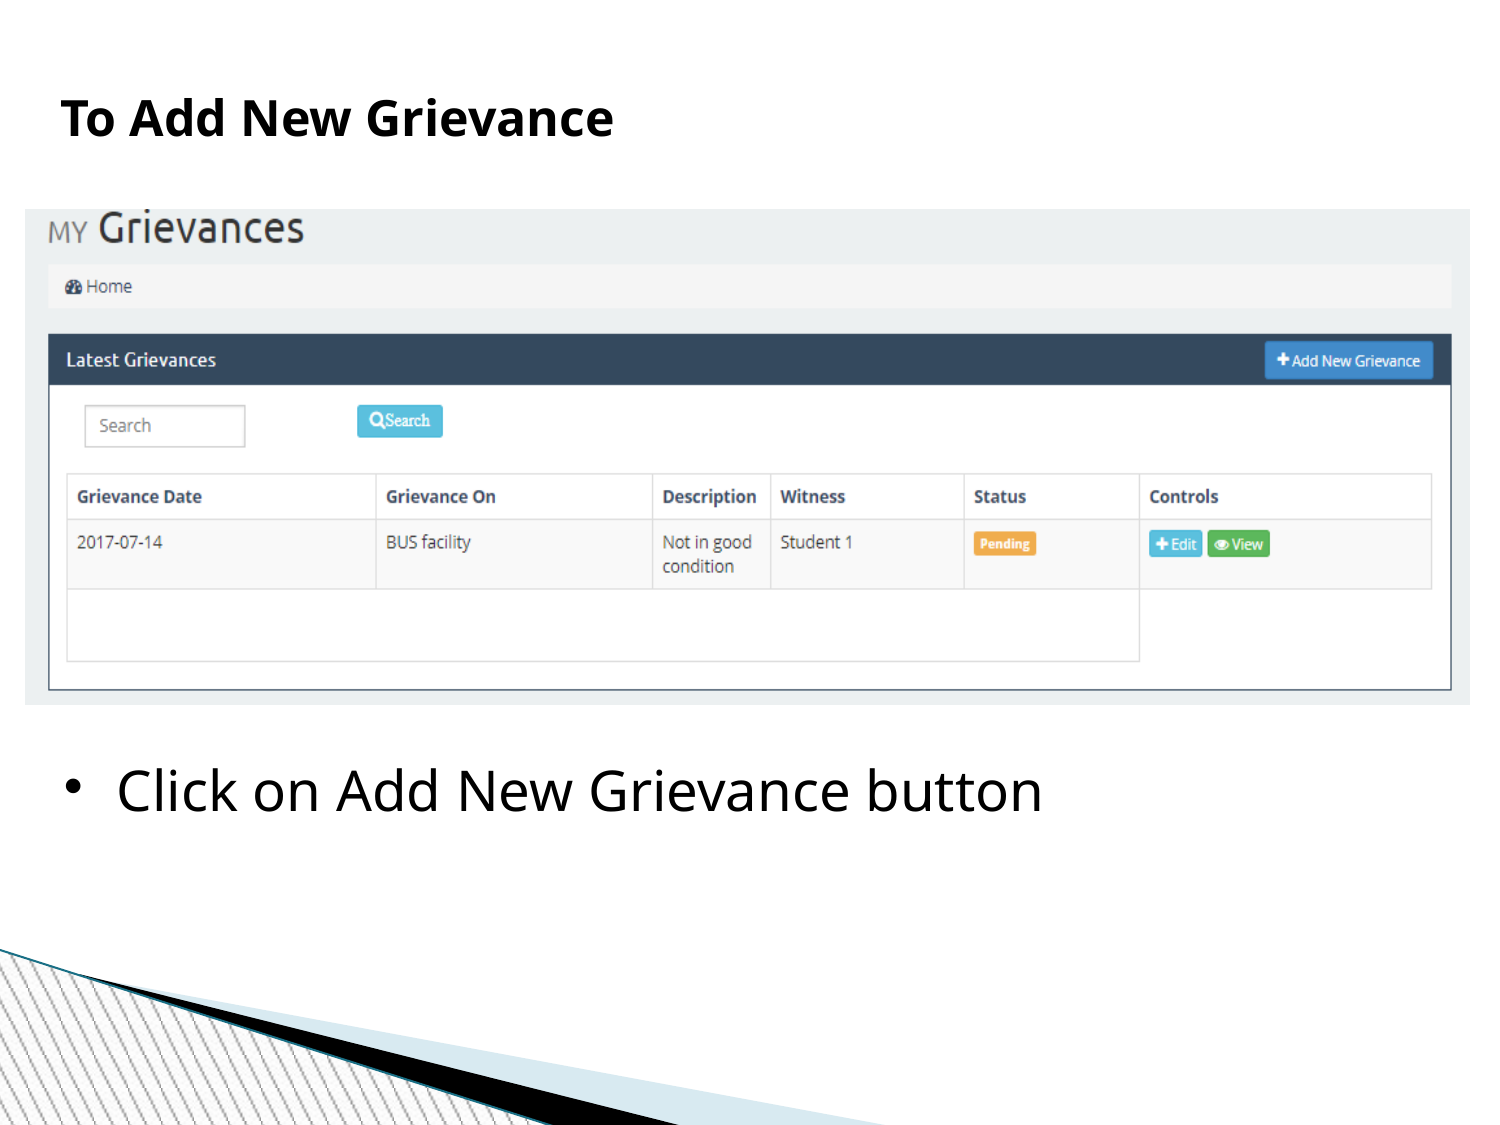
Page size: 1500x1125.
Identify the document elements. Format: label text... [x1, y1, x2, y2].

picture [0, 952, 543, 1125]
list Click on Add New Grievance button [46, 754, 1471, 900]
title To Add New Grievance [60, 45, 1411, 188]
picture [25, 209, 1470, 705]
